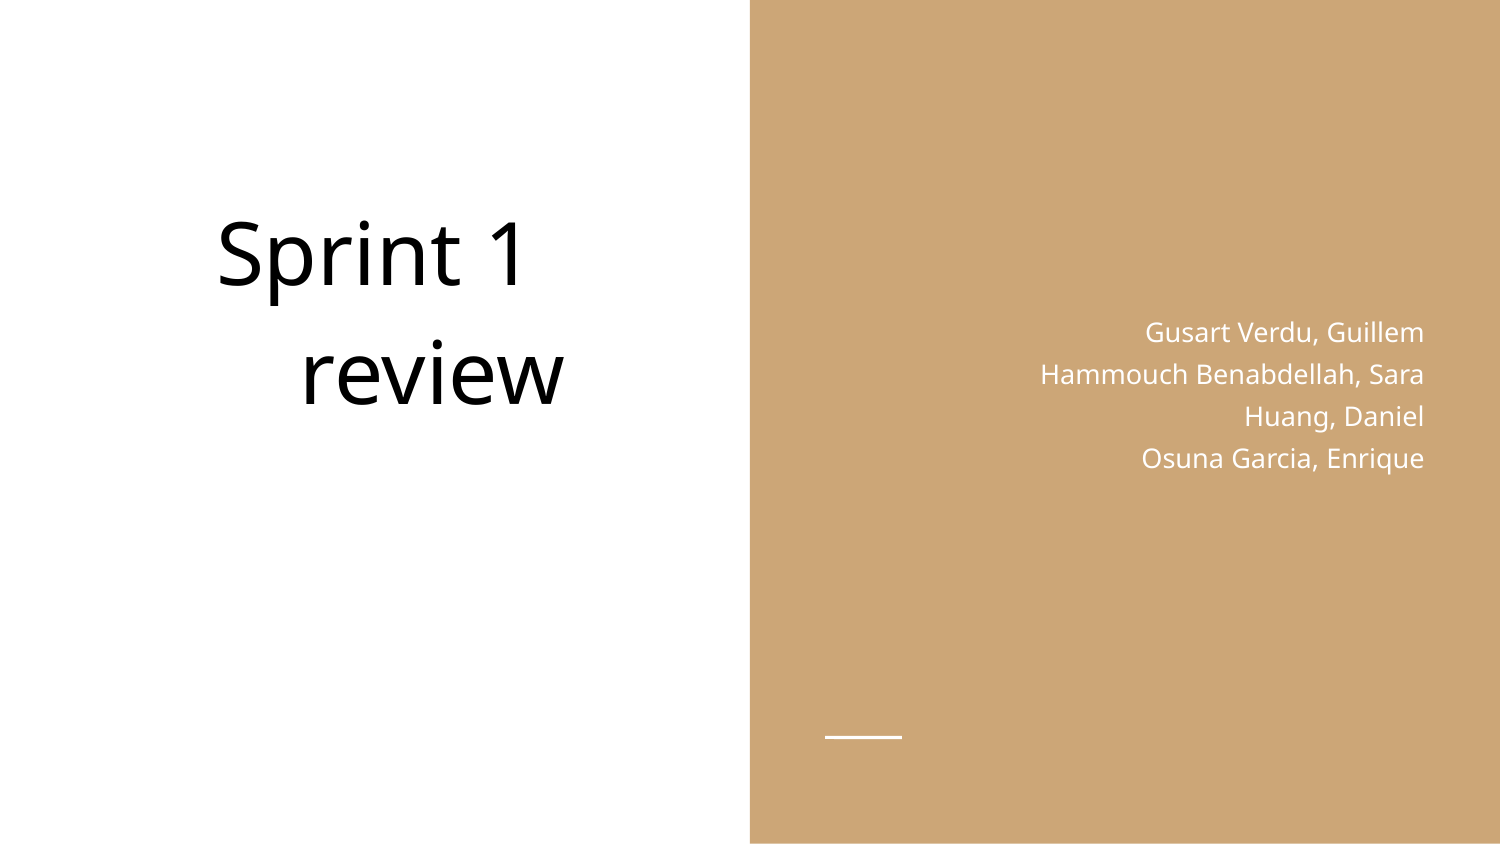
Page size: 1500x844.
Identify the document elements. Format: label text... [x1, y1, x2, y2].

list Gusart Verdu, Guillem Hammouch Benabdellah, Sara Huang, Daniel Osuna Garcia, Enrique [810, 118, 1440, 725]
title Sprint 1 review [43, 152, 708, 446]
